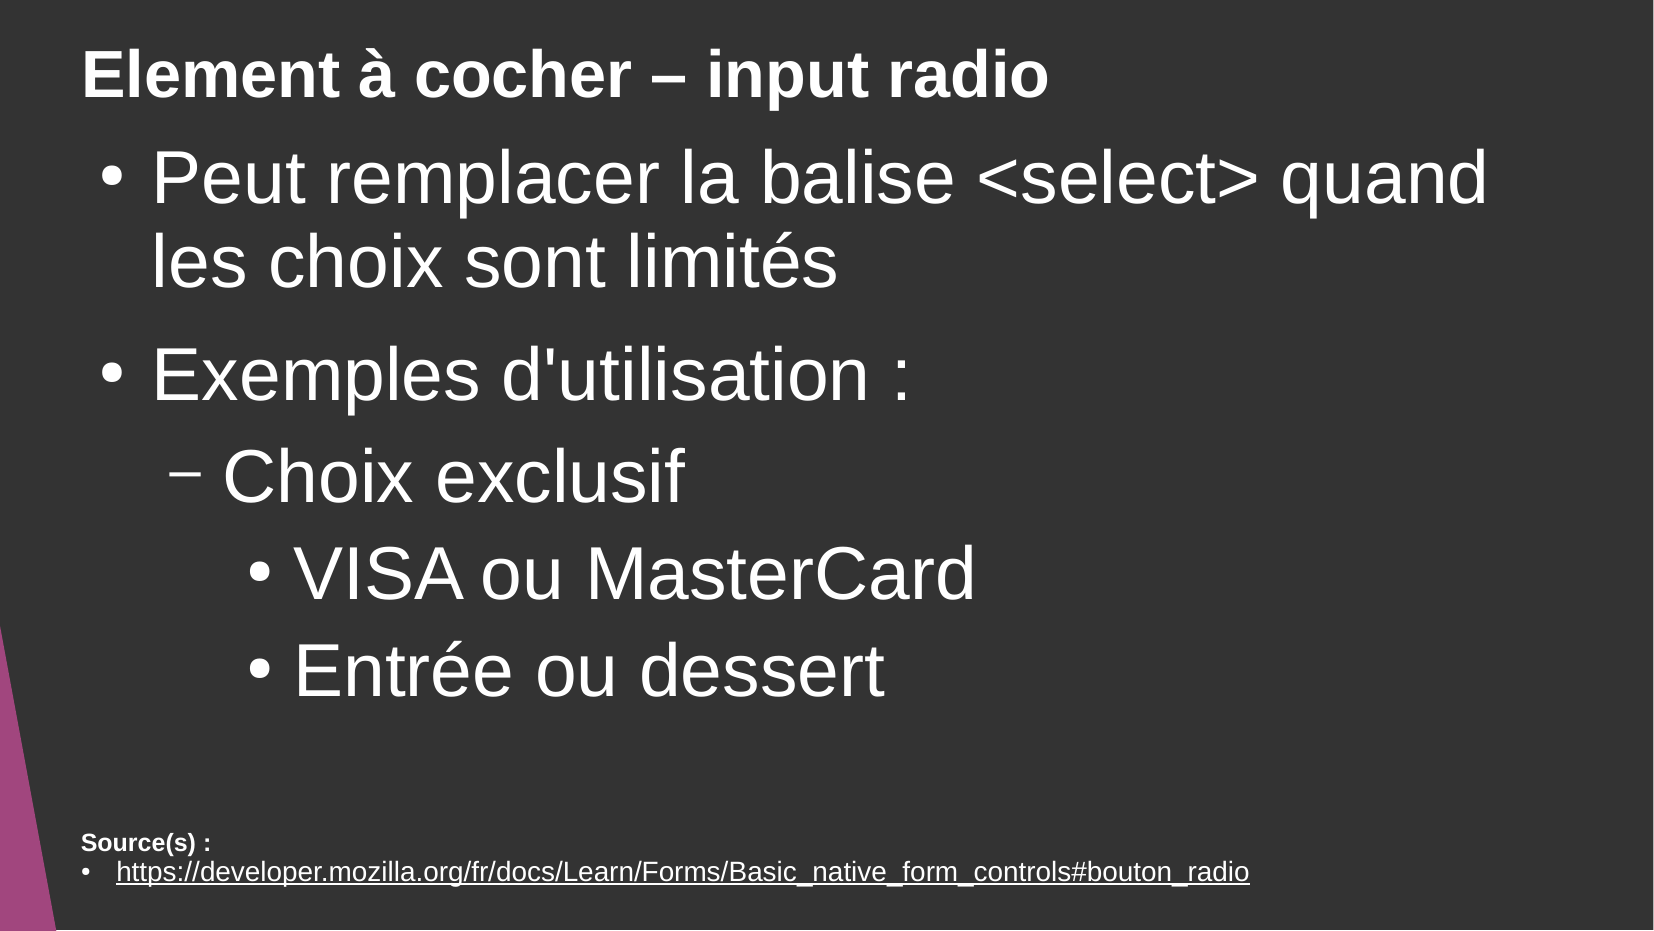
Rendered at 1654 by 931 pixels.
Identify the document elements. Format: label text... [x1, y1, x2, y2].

text_box Source(s) : https://developer.mozilla.org/fr/docs/Learn/Forms/Basic_native_form_controls#bouton_radio [66, 820, 1552, 896]
text_box [0, 625, 57, 931]
list Peut remplacer la balise <select> quand les choix sont limités Exemples d'utilisation : Choix exclusif VISA ou MasterCard Entrée ou dessert [80, 135, 1605, 798]
title Element à cocher – input radio [81, 37, 1570, 115]
